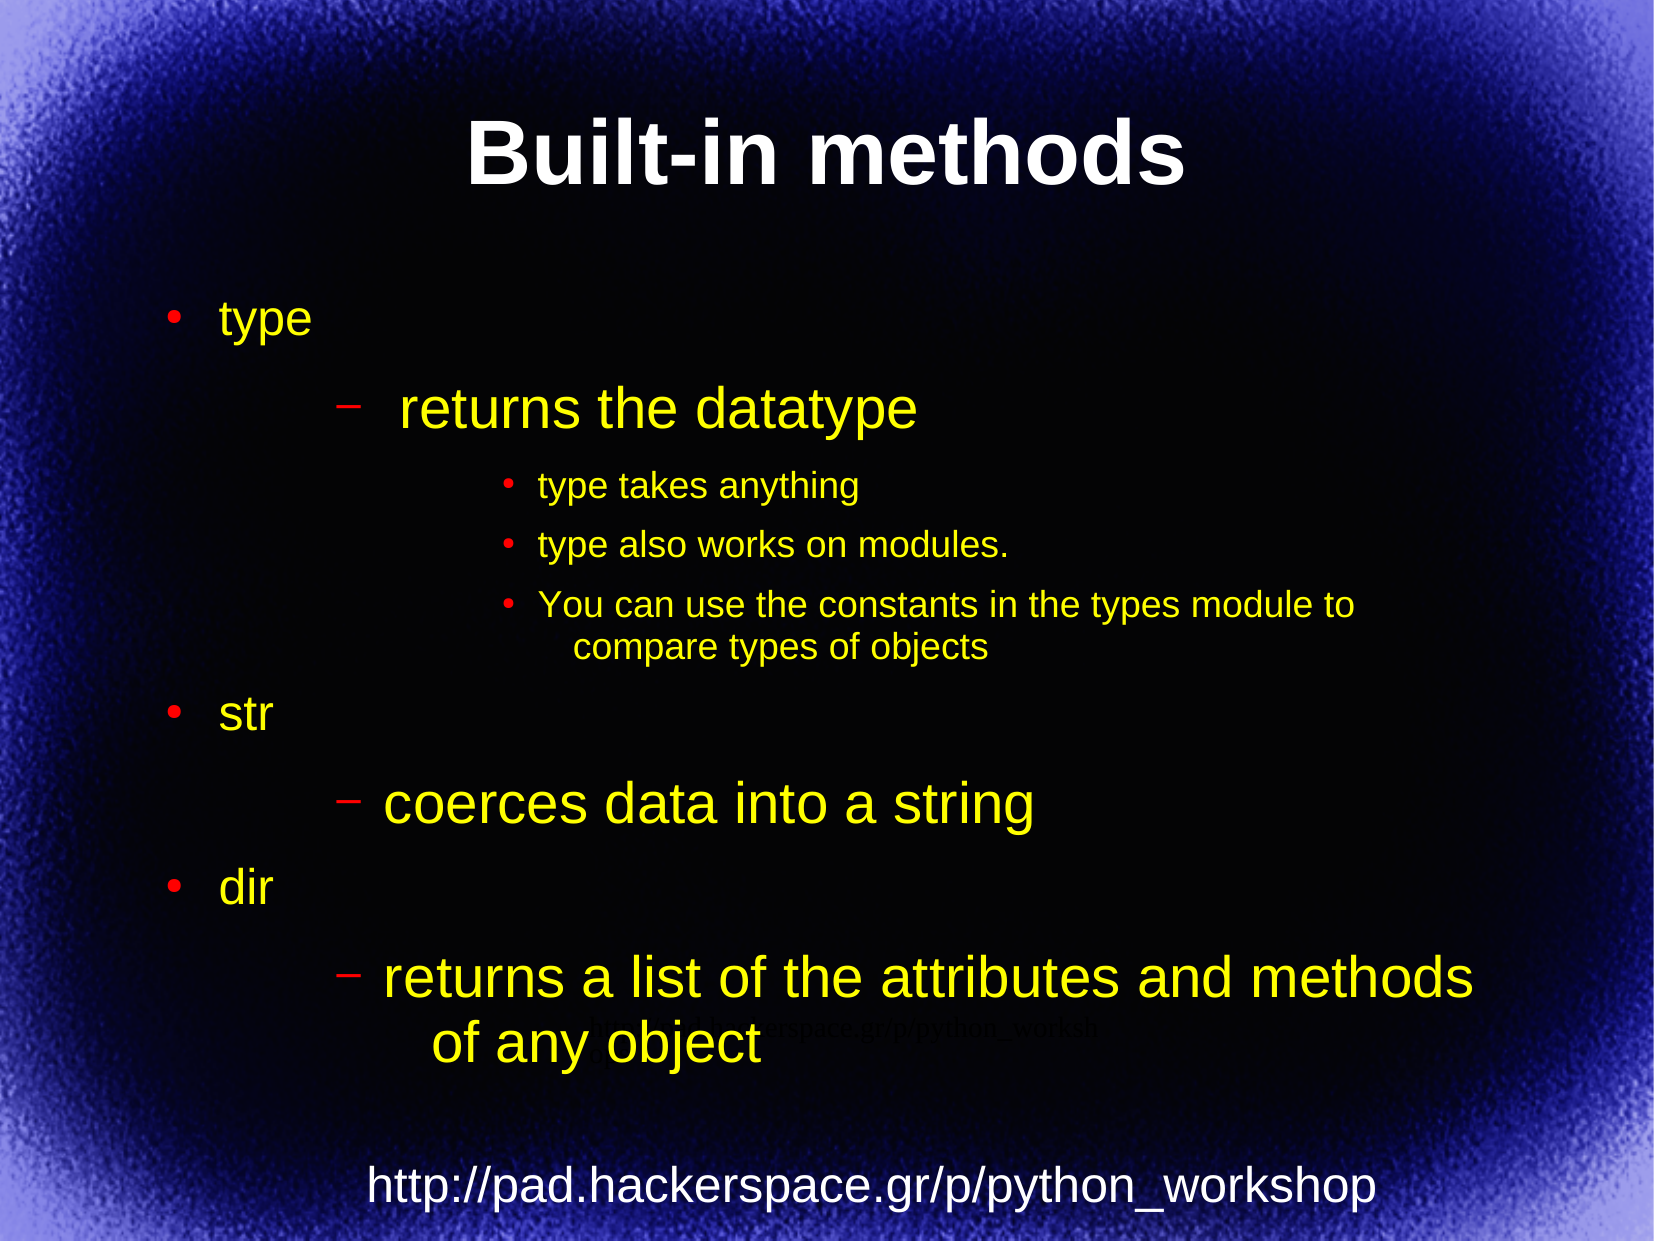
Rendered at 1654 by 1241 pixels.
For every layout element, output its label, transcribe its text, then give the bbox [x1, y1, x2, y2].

list type returns the datatype type takes anything type also works on modules. You can use the constants in the types module to compare types of objects str coerces data into a string dir returns a list of the attributes and methods of any object [147, 290, 1506, 1178]
text_box http://pad.hackerspace.gr/p/python_workshop [366, 1157, 1379, 1214]
title Built-in methods [147, 49, 1506, 257]
picture [0, 0, 1654, 1241]
